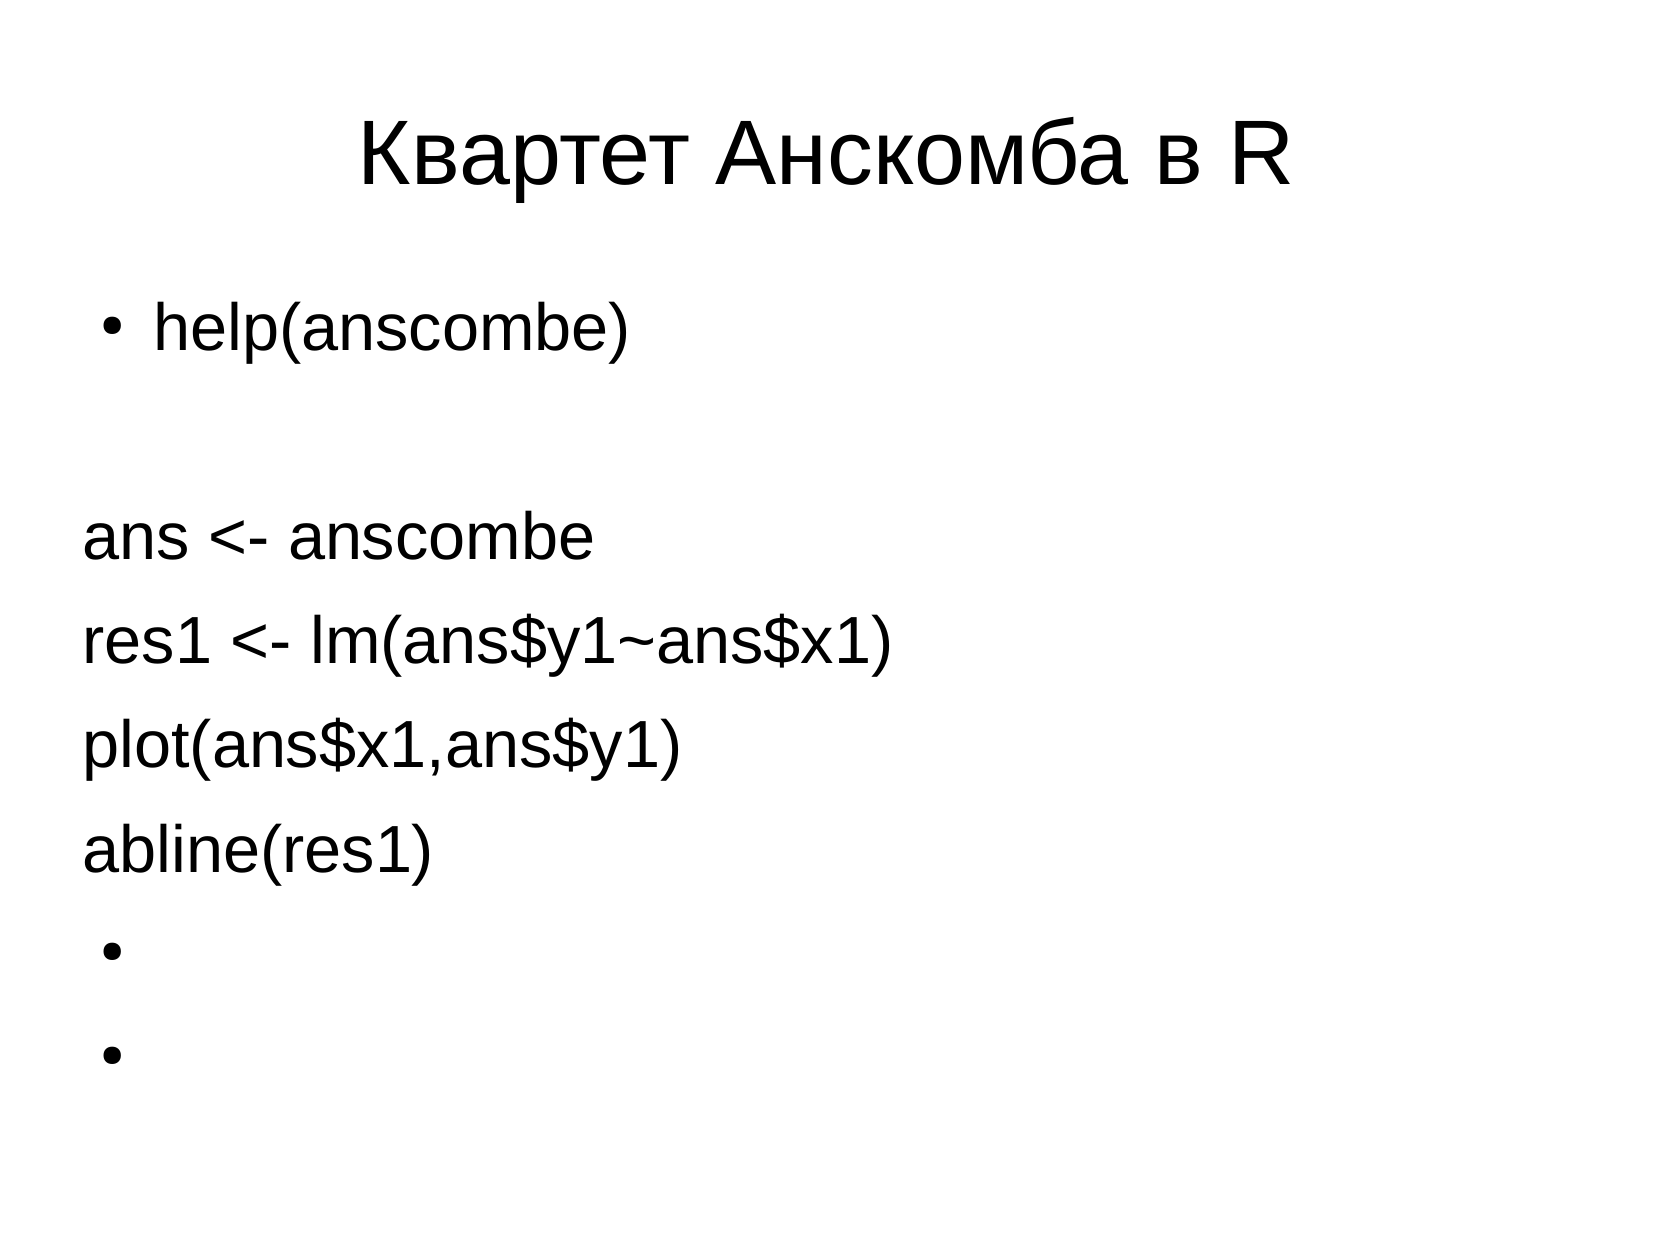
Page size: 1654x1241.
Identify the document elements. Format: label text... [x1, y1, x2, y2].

list help(anscombe) ans <- anscombe res1 <- lm(ans$y1~ans$x1) plot(ans$x1,ans$y1) abline(res1) [82, 290, 1571, 1010]
title Квартет Анскомба в R [82, 49, 1571, 257]
